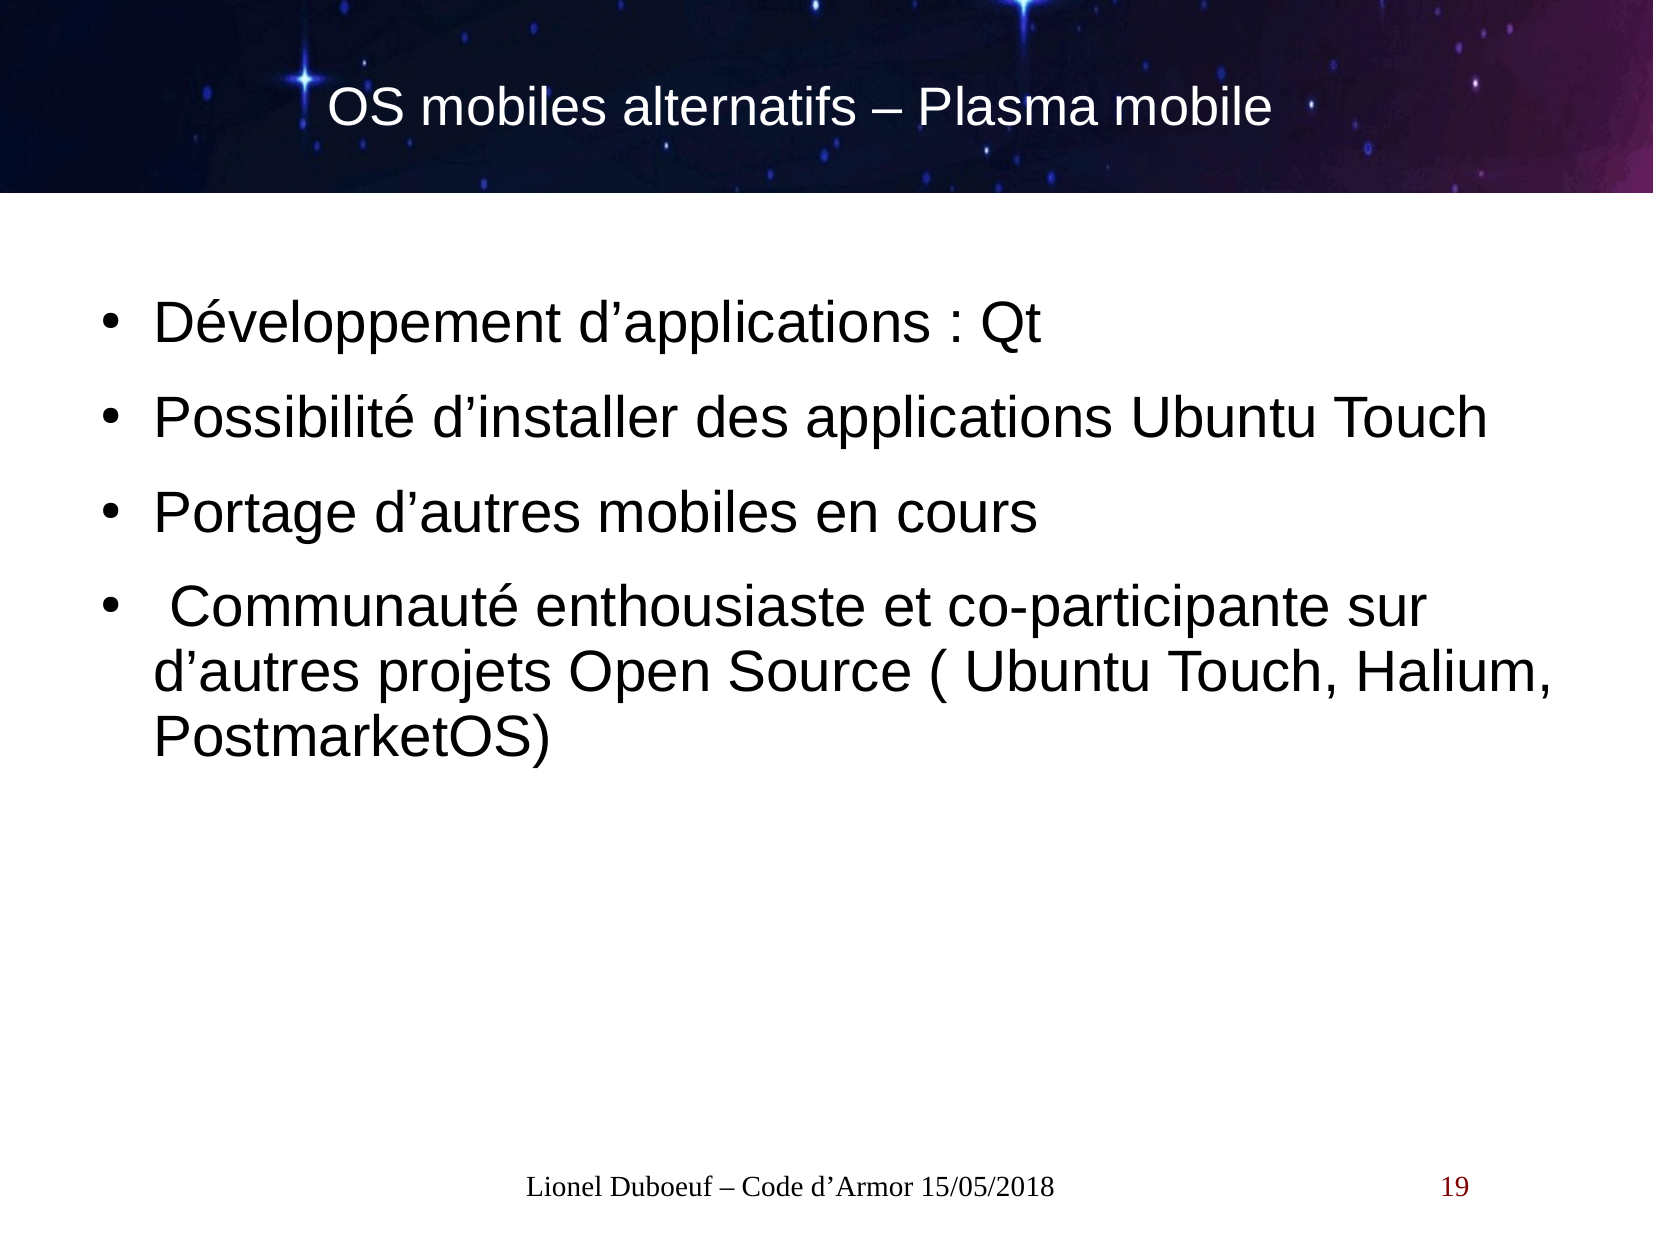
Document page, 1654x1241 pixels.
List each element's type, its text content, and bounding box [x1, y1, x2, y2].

title OS mobiles alternatifs – Plasma mobile [57, 2, 1546, 211]
picture [0, 0, 1653, 193]
list Développement d’applications : Qt Possibilité d’installer des applications Ubuntu Touch Portage d’autres mobiles en cours Communauté enthousiaste et co-participante sur d’autres projets Open Source ( Ubuntu Touch, Halium, PostmarketOS) [82, 290, 1571, 1010]
